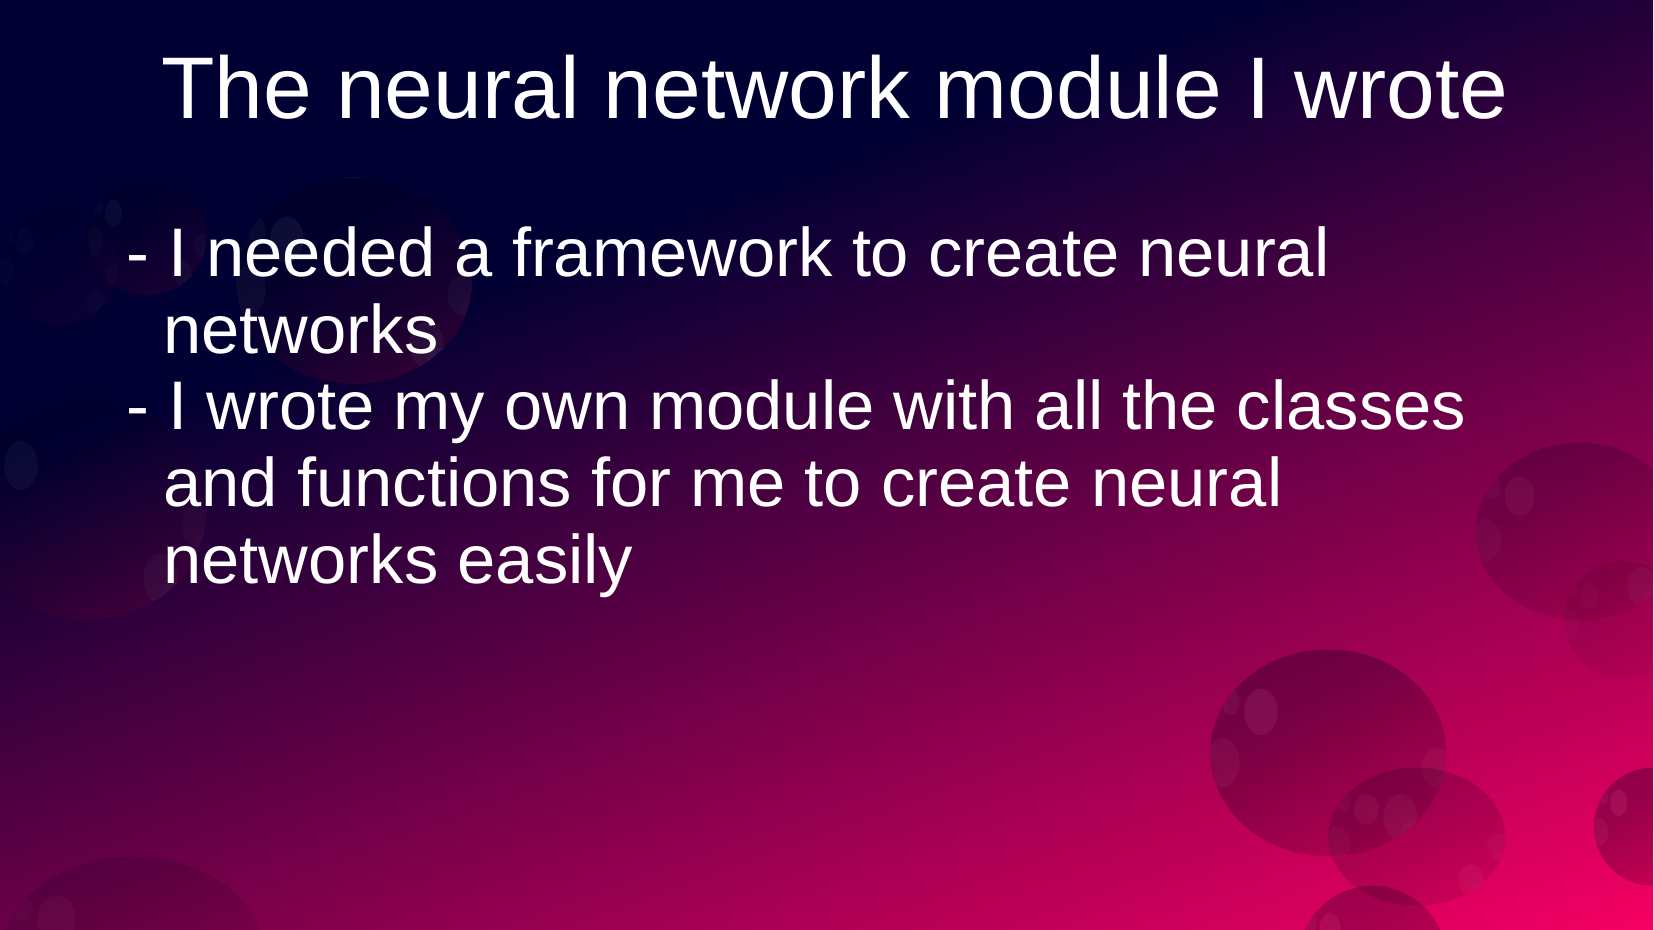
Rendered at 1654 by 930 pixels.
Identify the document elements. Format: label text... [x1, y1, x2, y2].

picture [1648, 0, 1654, 930]
title The neural network module I wrote - I needed a framework to create neural networks - I wrote my own module with all the classes and functions for me to create neural networks easily [88, 5, 1565, 633]
